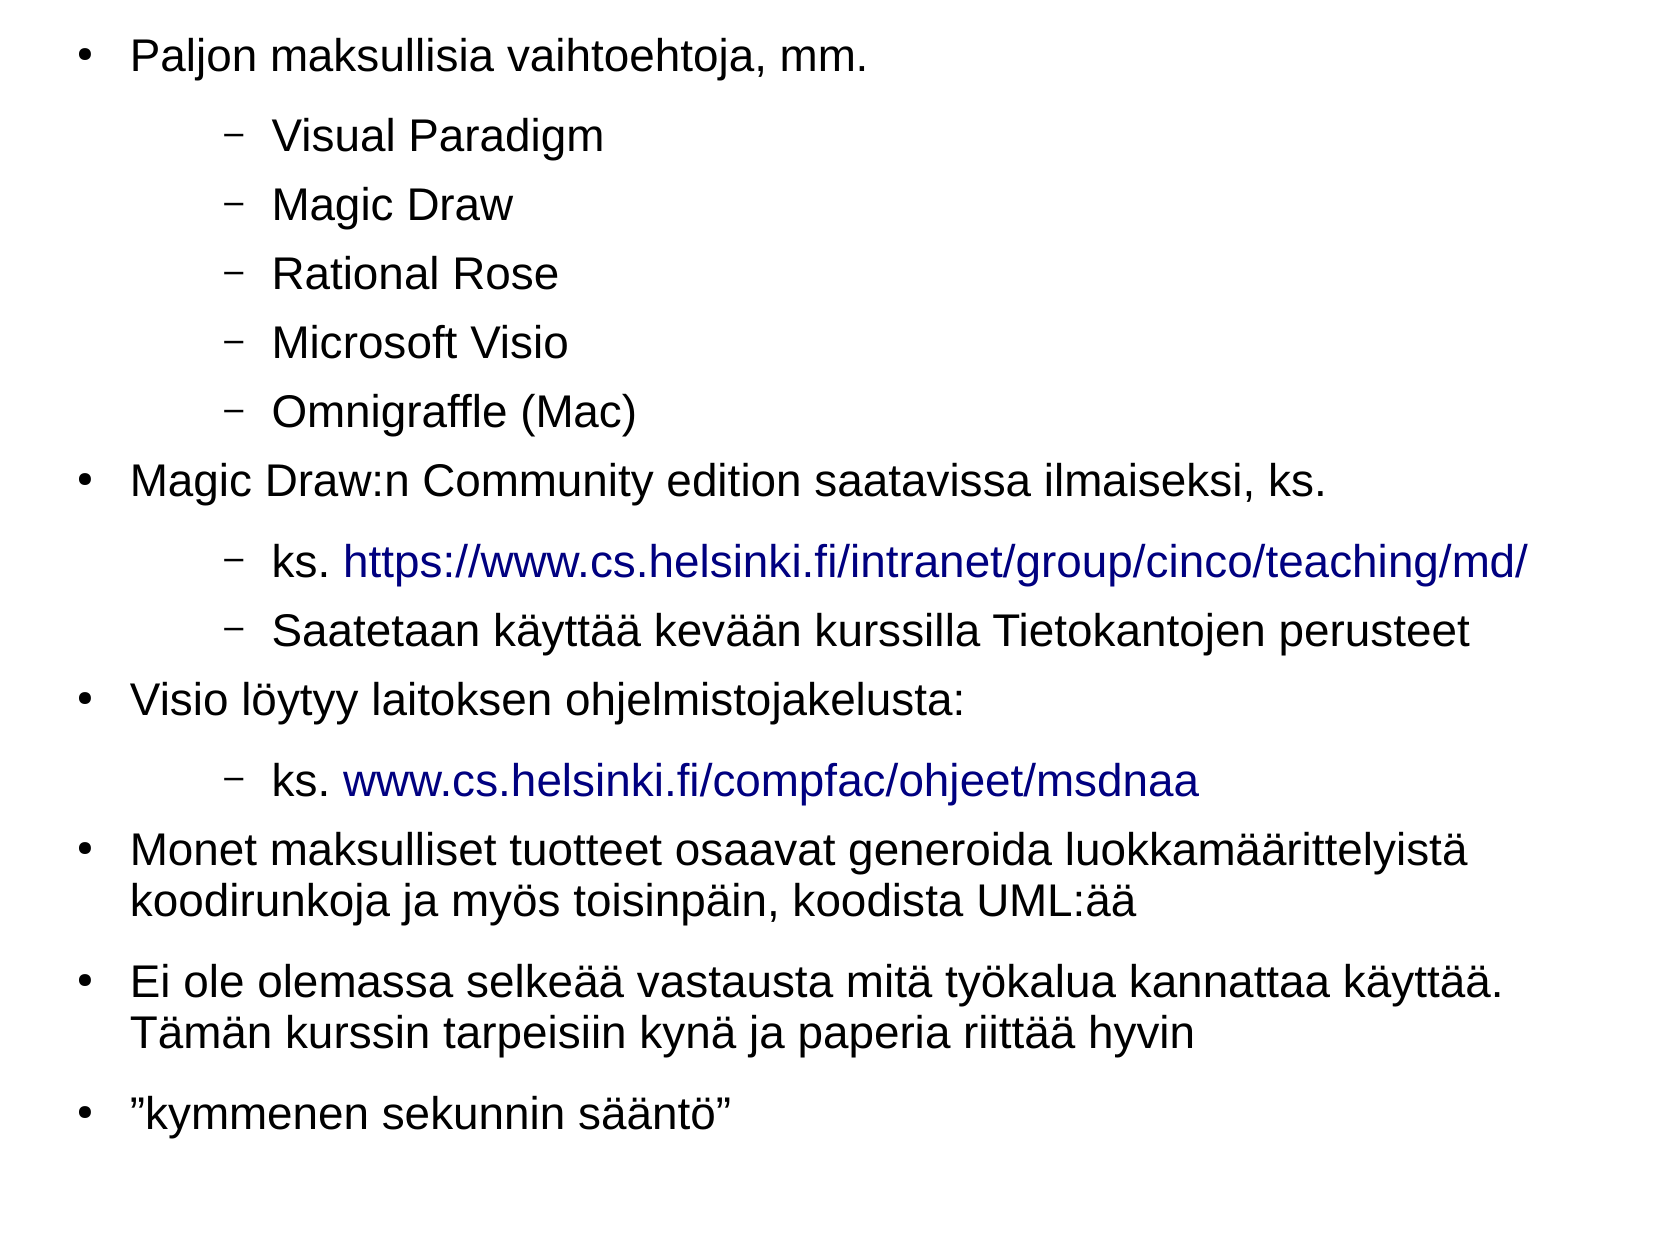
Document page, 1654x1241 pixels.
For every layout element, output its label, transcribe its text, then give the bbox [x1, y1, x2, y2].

title [0, 11, 1365, 115]
list Paljon maksullisia vaihtoehtoja, mm. Visual Paradigm Magic Draw Rational Rose Microsoft Visio Omnigraffle (Mac) Magic Draw:n Community edition saatavissa ilmaiseksi, ks. ks. https://www.cs.helsinki.fi/intranet/group/cinco/teaching/md/ Saatetaan käyttää kevään kurssilla Tietokantojen perusteet Visio löytyy laitoksen ohjelmistojakelusta: ks. www.cs.helsinki.fi/compfac/ohjeet/msdnaa Monet maksulliset tuotteet osaavat generoida luokkamäärittelyistä koodirunkoja ja myös toisinpäin, koodista UML:ää Ei ole olemassa selkeää vastausta mitä työkalua kannattaa käyttää. Tämän kurssin tarpeisiin kynä ja paperia riittää hyvin ”kymmenen sekunnin sääntö” [59, 29, 1625, 1241]
